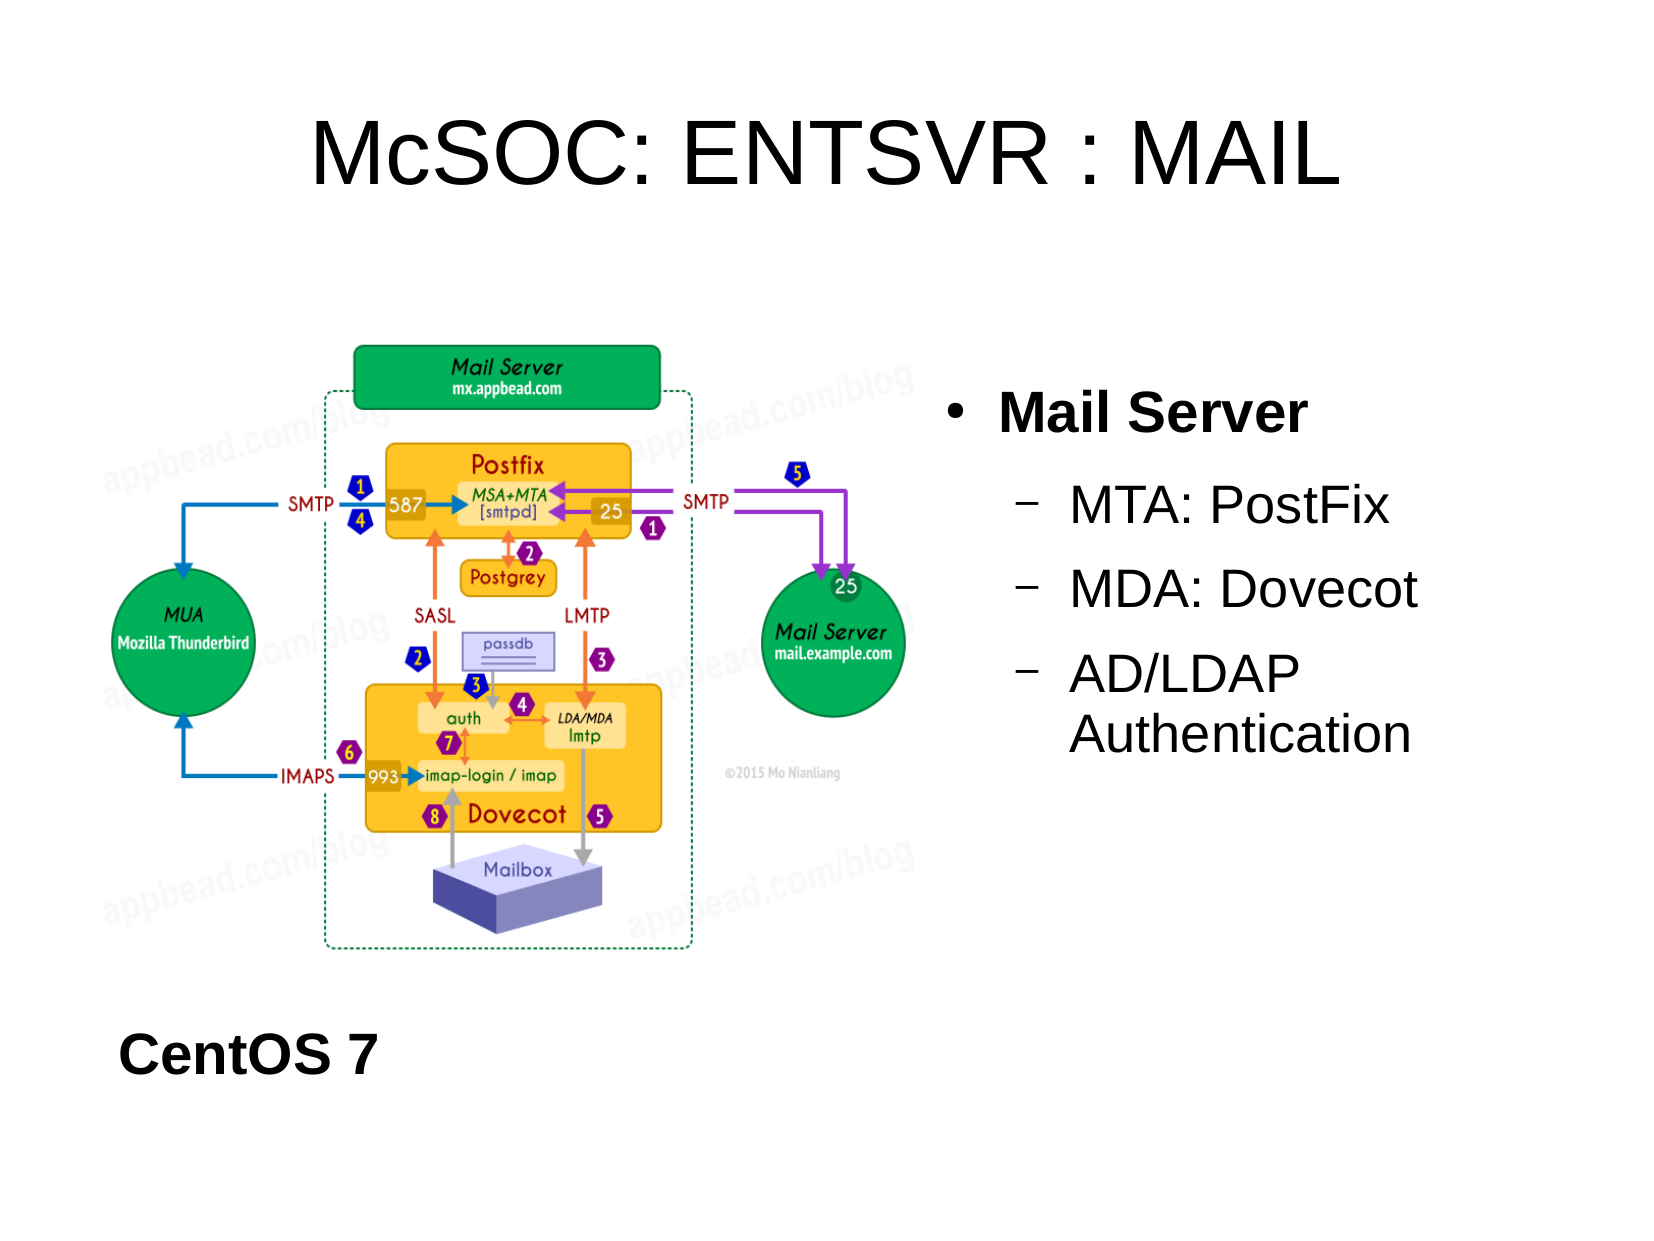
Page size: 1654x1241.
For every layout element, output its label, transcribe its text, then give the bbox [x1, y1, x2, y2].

title McSOC: ENTSVR : MAIL [82, 49, 1571, 257]
picture [101, 329, 916, 961]
text_box CentOS 7 [103, 1014, 396, 1096]
list Mail Server MTA: PostFix MDA: Dovecot AD/LDAP Authentication [927, 290, 1654, 1010]
